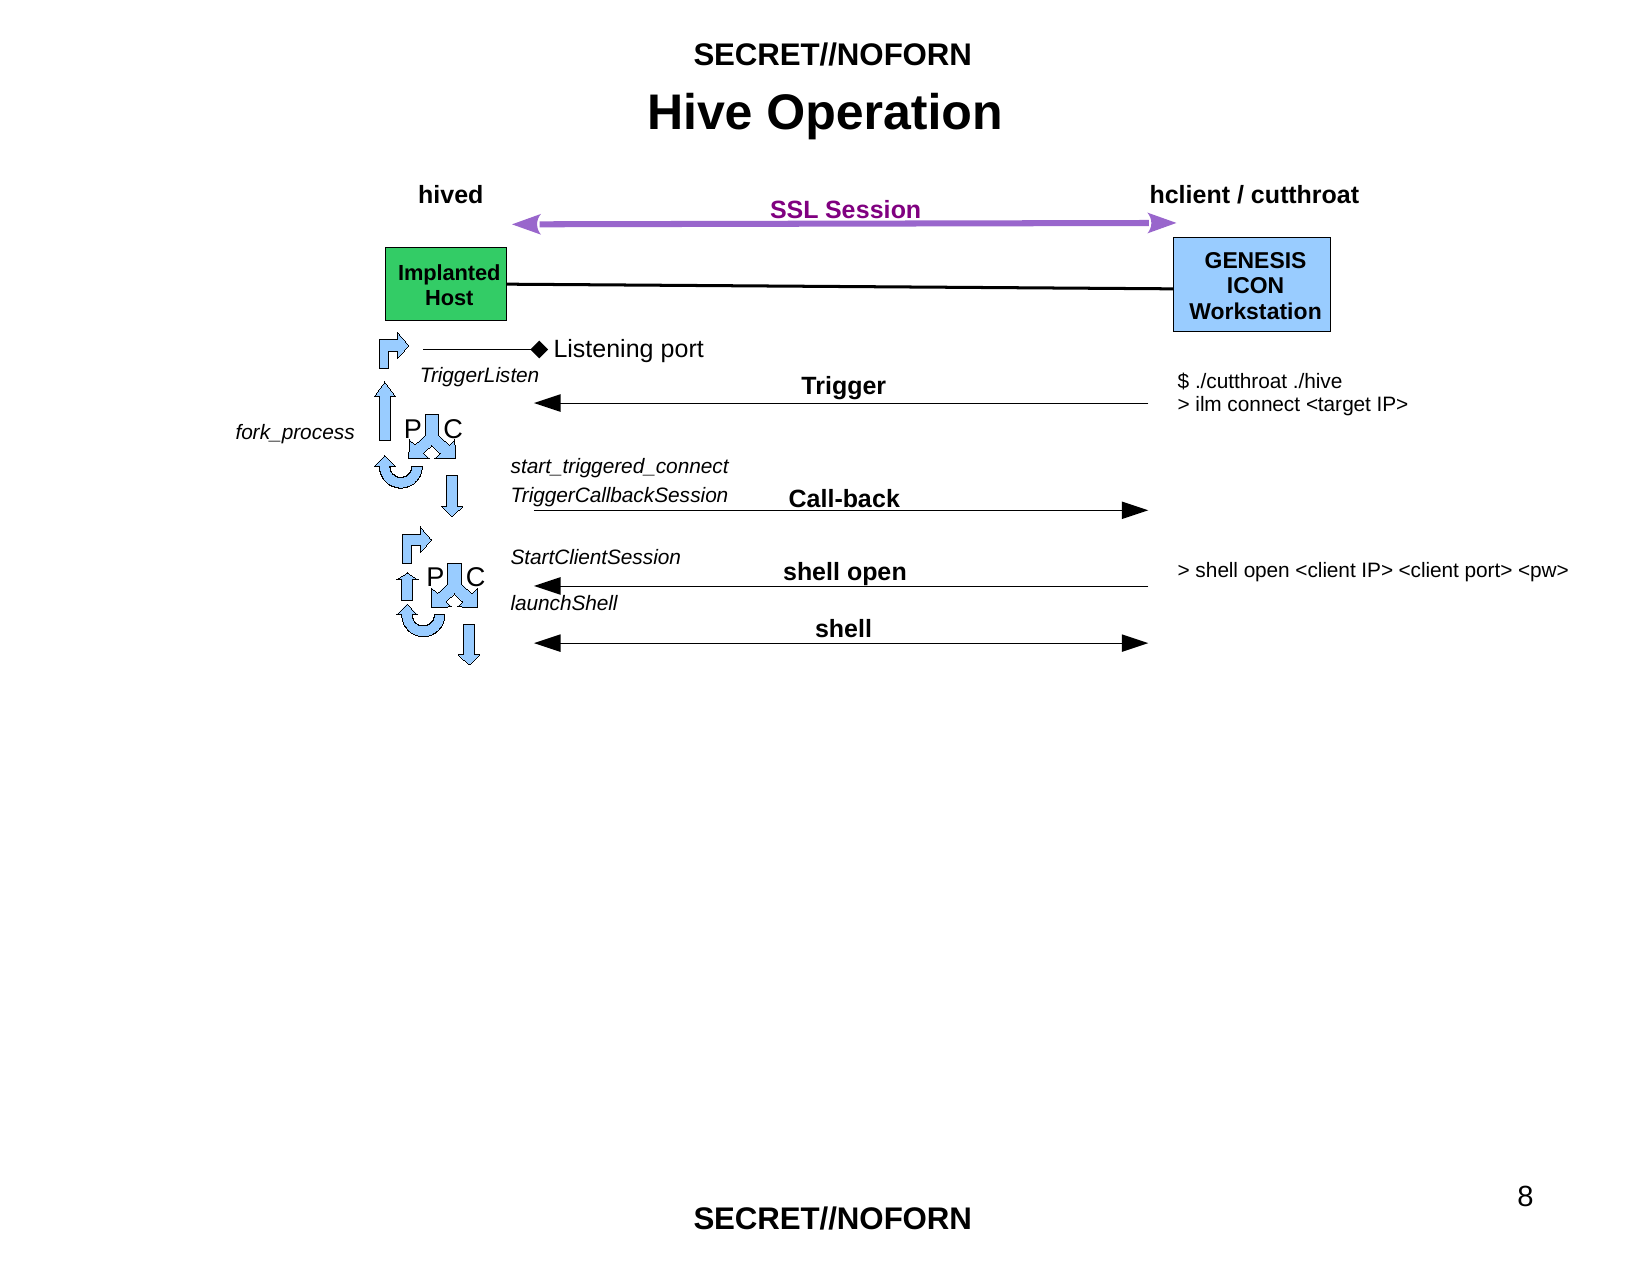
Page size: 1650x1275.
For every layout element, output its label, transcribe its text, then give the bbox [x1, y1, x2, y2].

text_box [402, 526, 432, 564]
text_box SSL Session [755, 188, 946, 236]
text_box [385, 247, 507, 253]
text_box C [451, 554, 503, 605]
text_box Call-back [773, 477, 922, 525]
text_box TriggerCallbackSession [495, 490, 755, 518]
text_box [374, 381, 396, 441]
text_box Implanted Host [383, 253, 522, 324]
text_box shell open [768, 550, 930, 598]
text_box [396, 604, 445, 637]
text_box [396, 572, 419, 601]
text_box P [411, 554, 451, 605]
text_box SECRET//NOFORN [678, 29, 1002, 80]
text_box launchShell [495, 584, 639, 627]
text_box [374, 455, 423, 489]
text_box fork_process [220, 413, 377, 456]
text_box $ ./cutthroat ./hive > ilm connect <target IP> [1162, 362, 1436, 430]
text_box [1173, 237, 1331, 332]
text_box [458, 624, 480, 665]
text_box Listening port [538, 327, 728, 375]
text_box C [428, 406, 481, 456]
text_box Trigger [786, 364, 907, 412]
text_box [379, 332, 409, 369]
text_box StartClientSession [495, 538, 706, 581]
text_box shell [800, 607, 892, 655]
text_box start_triggered_connect [495, 447, 756, 490]
text_box P [389, 406, 428, 456]
text_box [441, 475, 463, 517]
title Hive Operation [116, 81, 1534, 143]
text_box hived [403, 173, 503, 221]
text_box > shell open <client IP> <client port> <pw> [1162, 550, 1604, 593]
text_box hclient / cutthroat [1134, 173, 1386, 221]
text_box GENESIS ICON Workstation [1174, 240, 1345, 341]
text_box SECRET//NOFORN [678, 1194, 1002, 1244]
text_box TriggerListen [405, 356, 562, 399]
